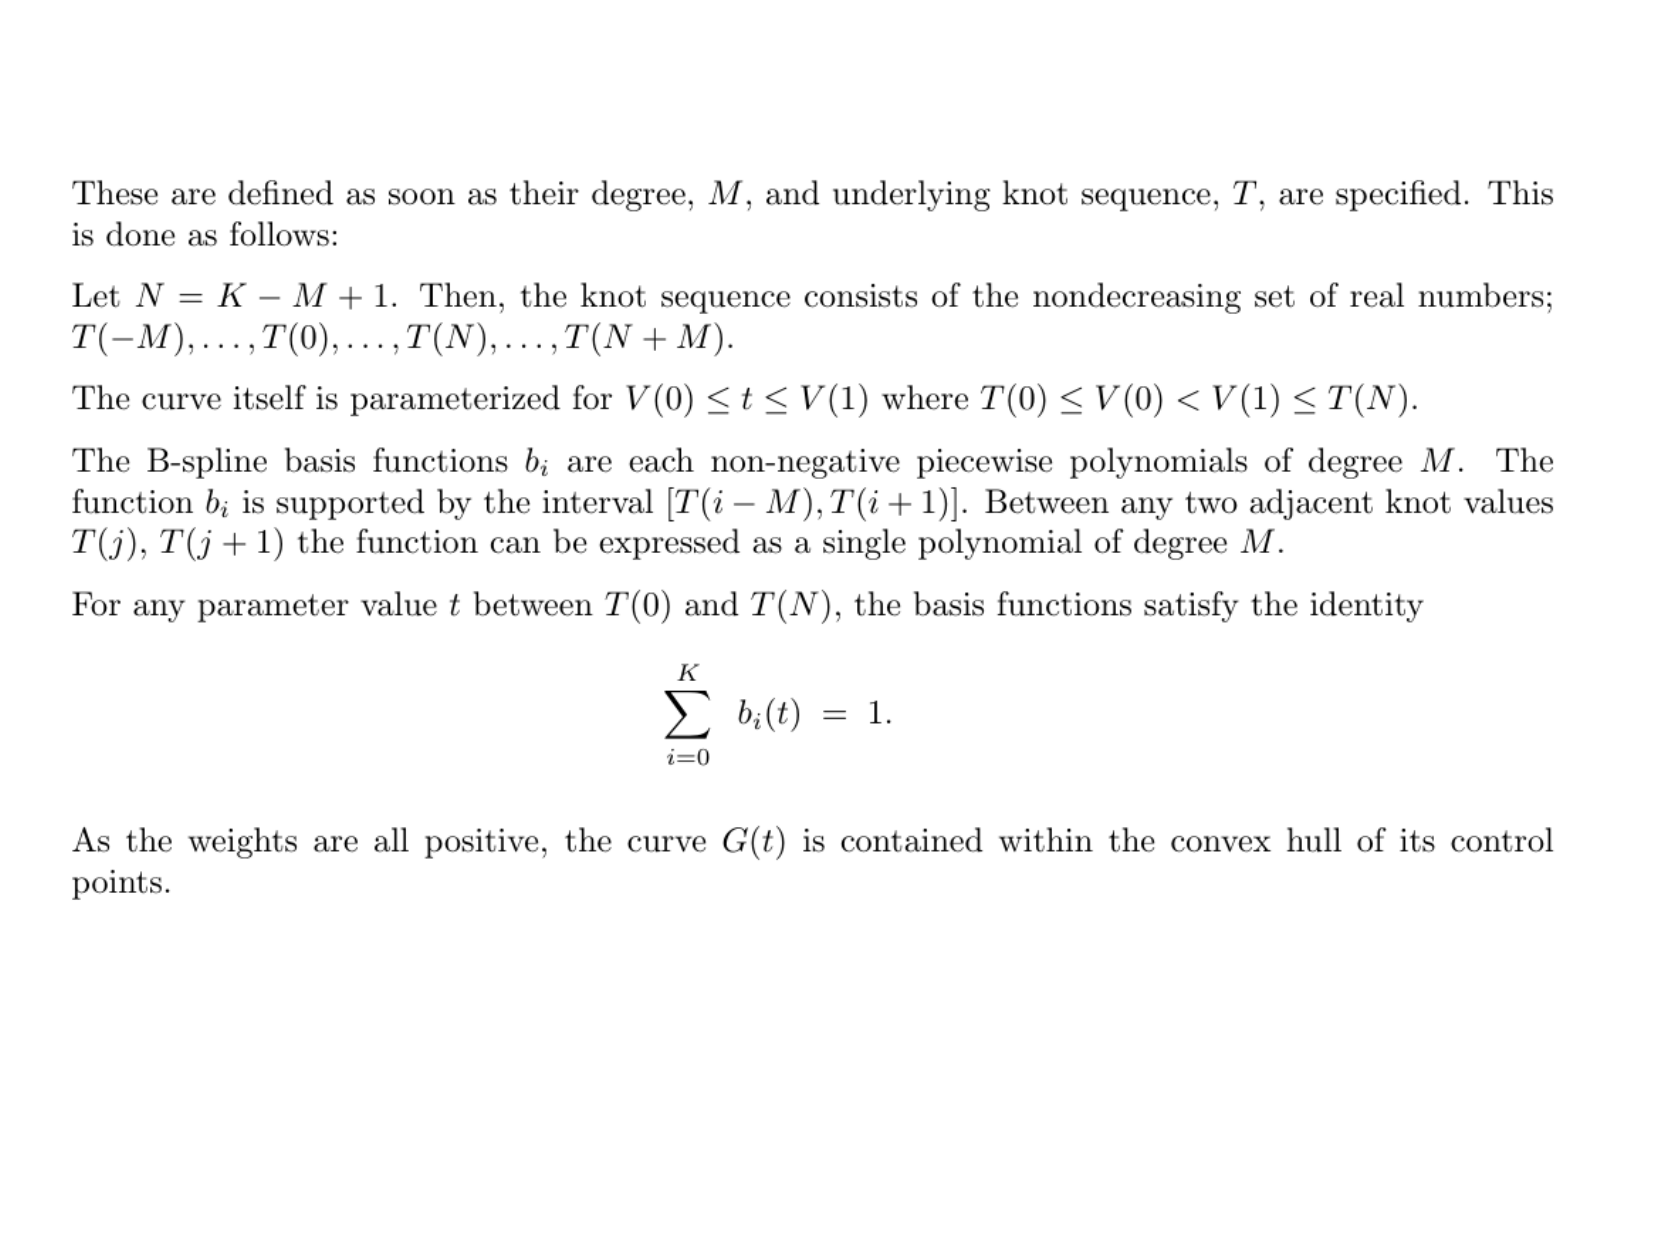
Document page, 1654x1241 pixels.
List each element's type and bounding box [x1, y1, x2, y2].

picture [0, 149, 1654, 937]
